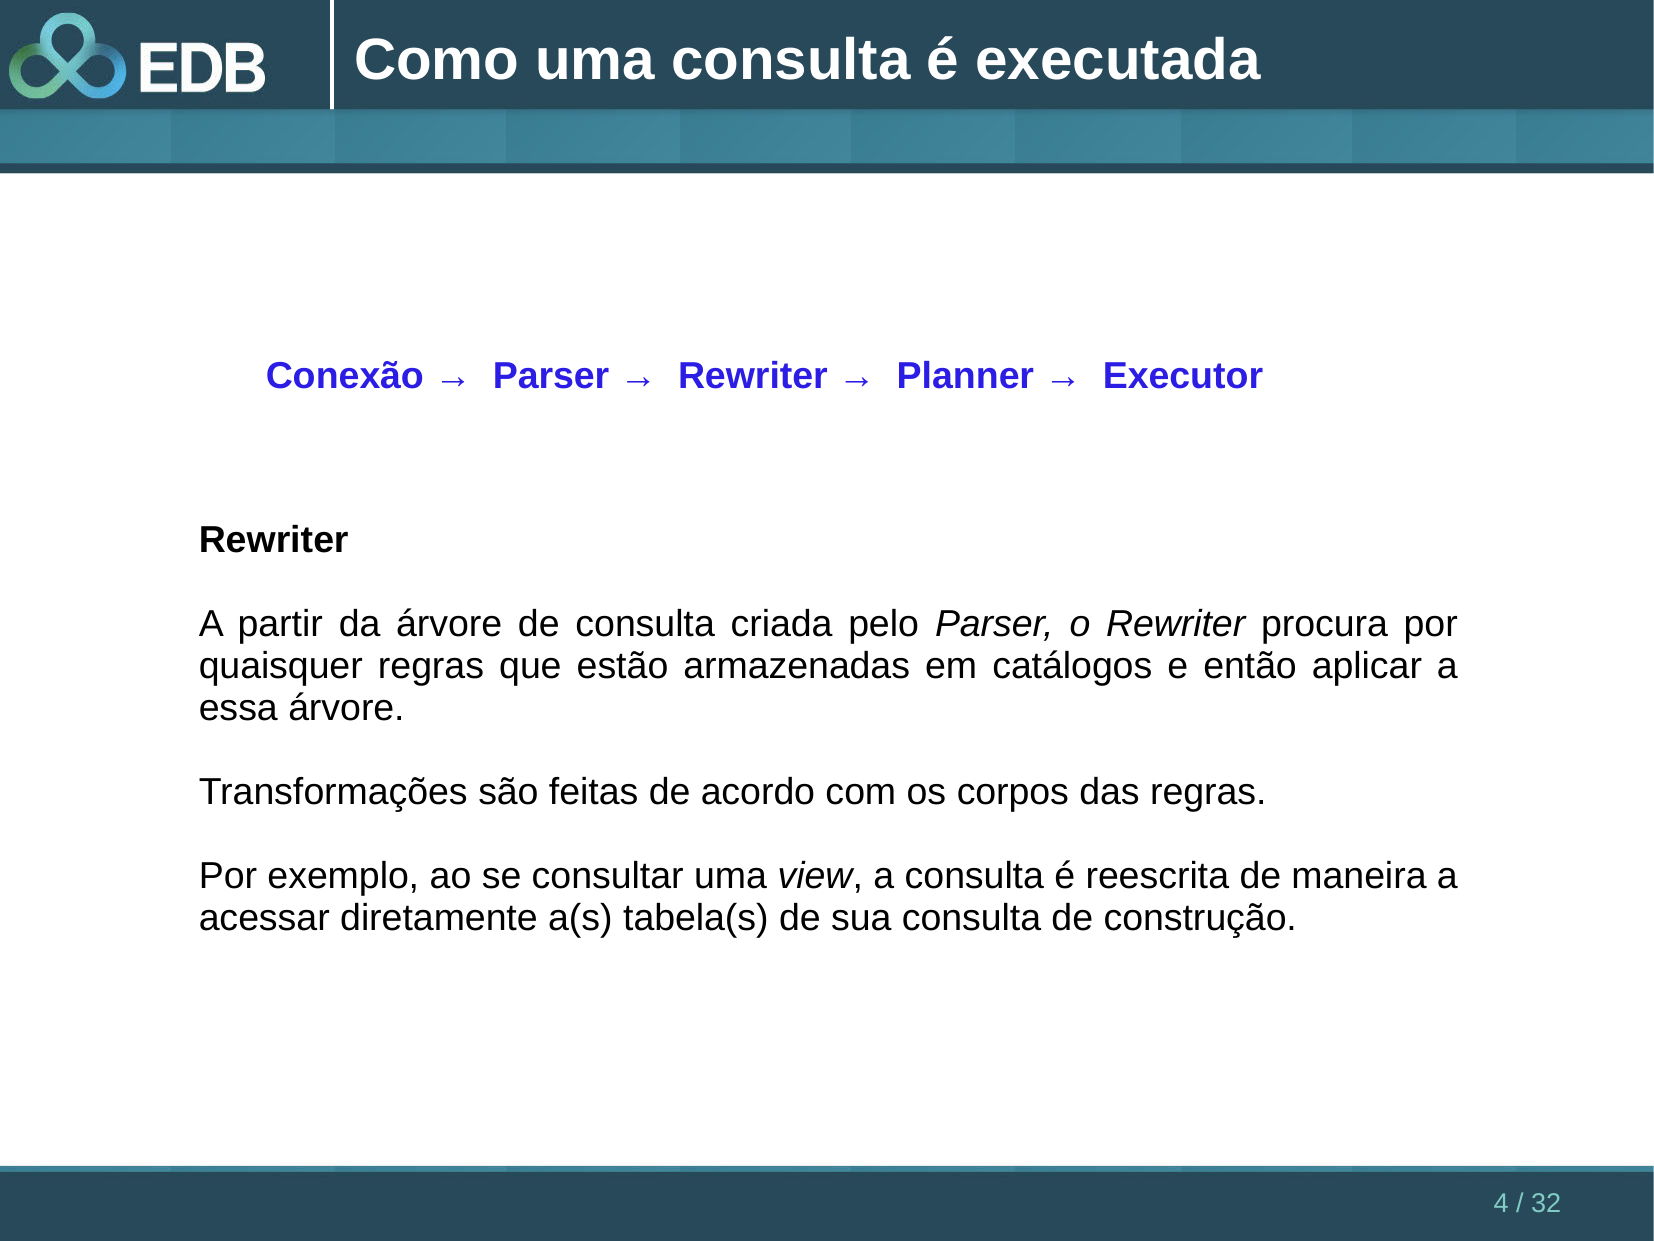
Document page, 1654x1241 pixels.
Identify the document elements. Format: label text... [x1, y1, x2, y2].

title Como uma consulta é executada [354, 26, 1595, 92]
list Conexão → Parser → Rewriter → Planner → Executor [265, 354, 1306, 408]
picture [0, 0, 1654, 1241]
text_box Rewriter A partir da árvore de consulta criada pelo Parser, o Rewriter procura por quaisquer regras que estão armazenadas em catálogos e então aplicar a essa árvore. Transformações são feitas de acordo com os corpos das regras. Por exemplo, ao se consultar uma view, a consulta é reescrita de maneira a acessar diretamente a(s) tabela(s) de sua consulta de construção. [184, 510, 1473, 946]
